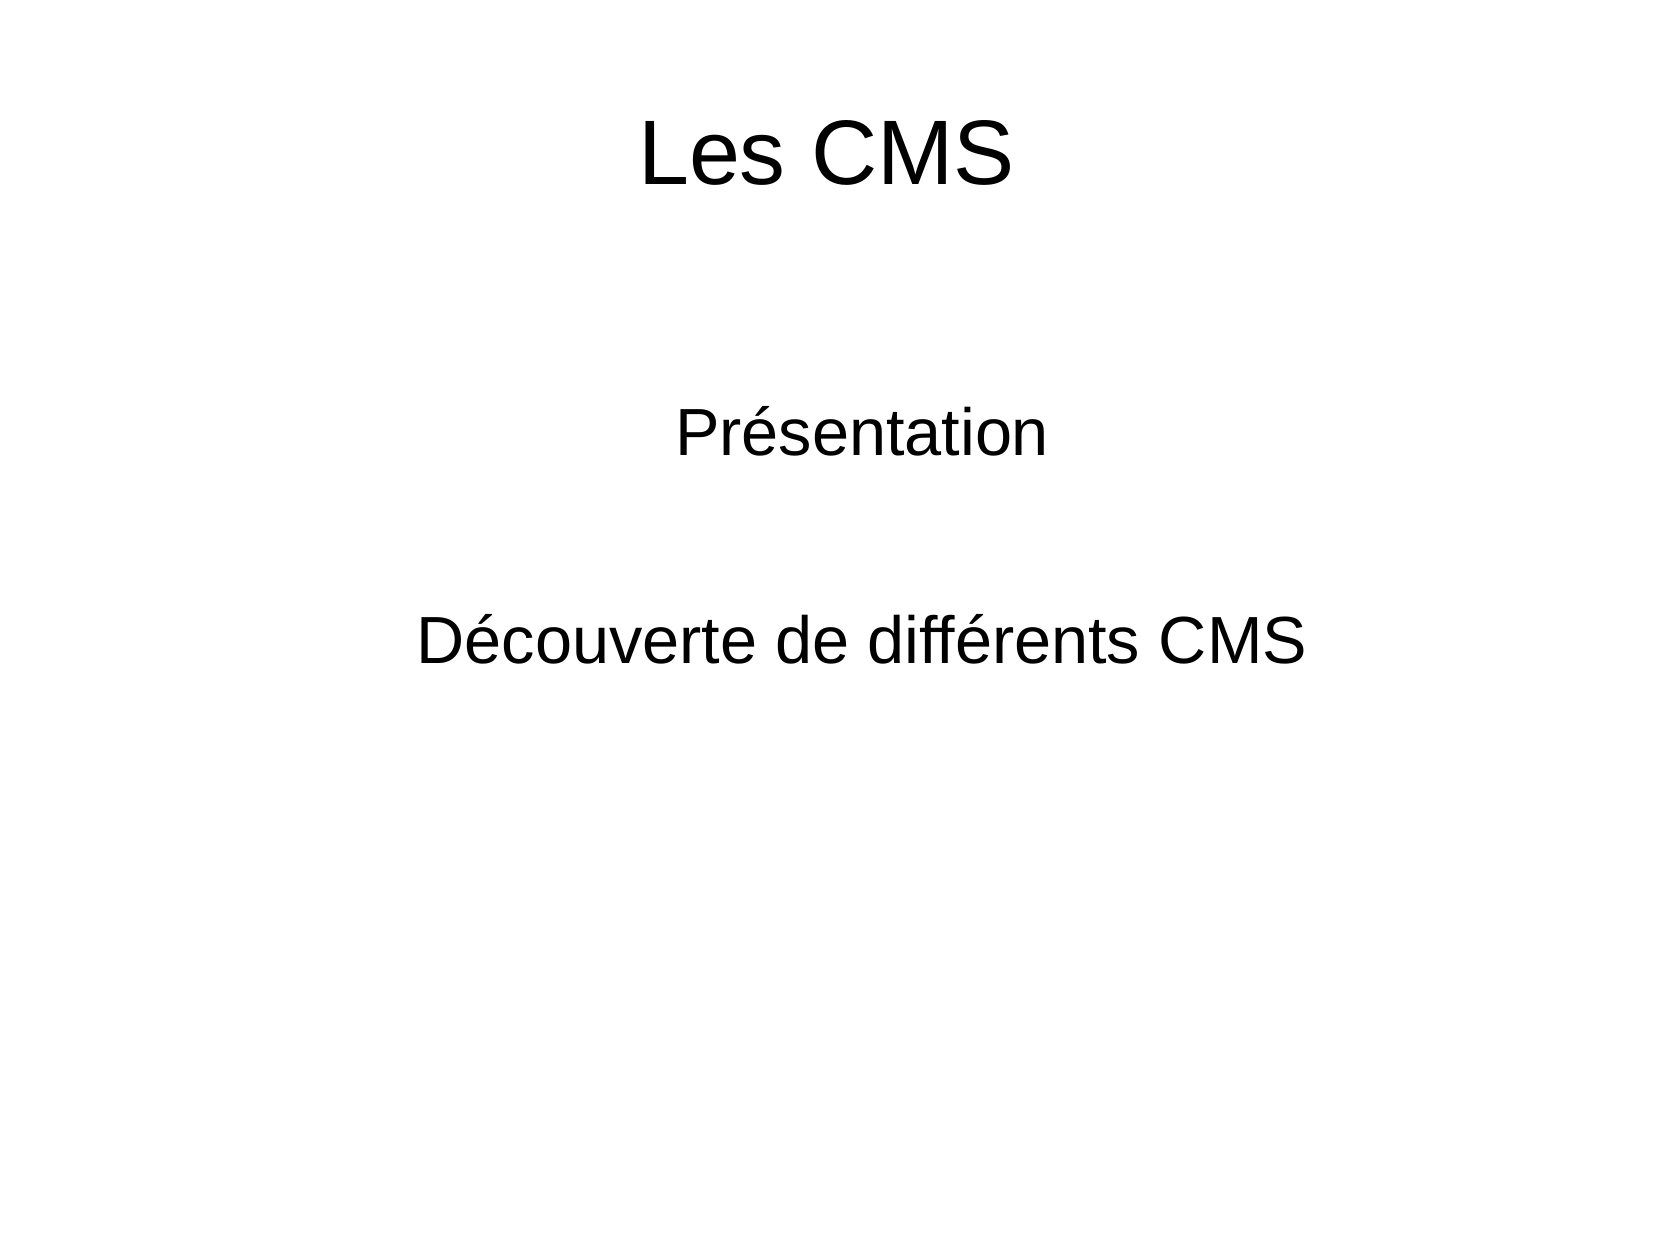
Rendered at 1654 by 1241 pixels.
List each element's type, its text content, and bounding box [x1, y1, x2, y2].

list Présentation Découverte de différents CMS [82, 290, 1571, 1109]
title Les CMS [82, 49, 1571, 257]
